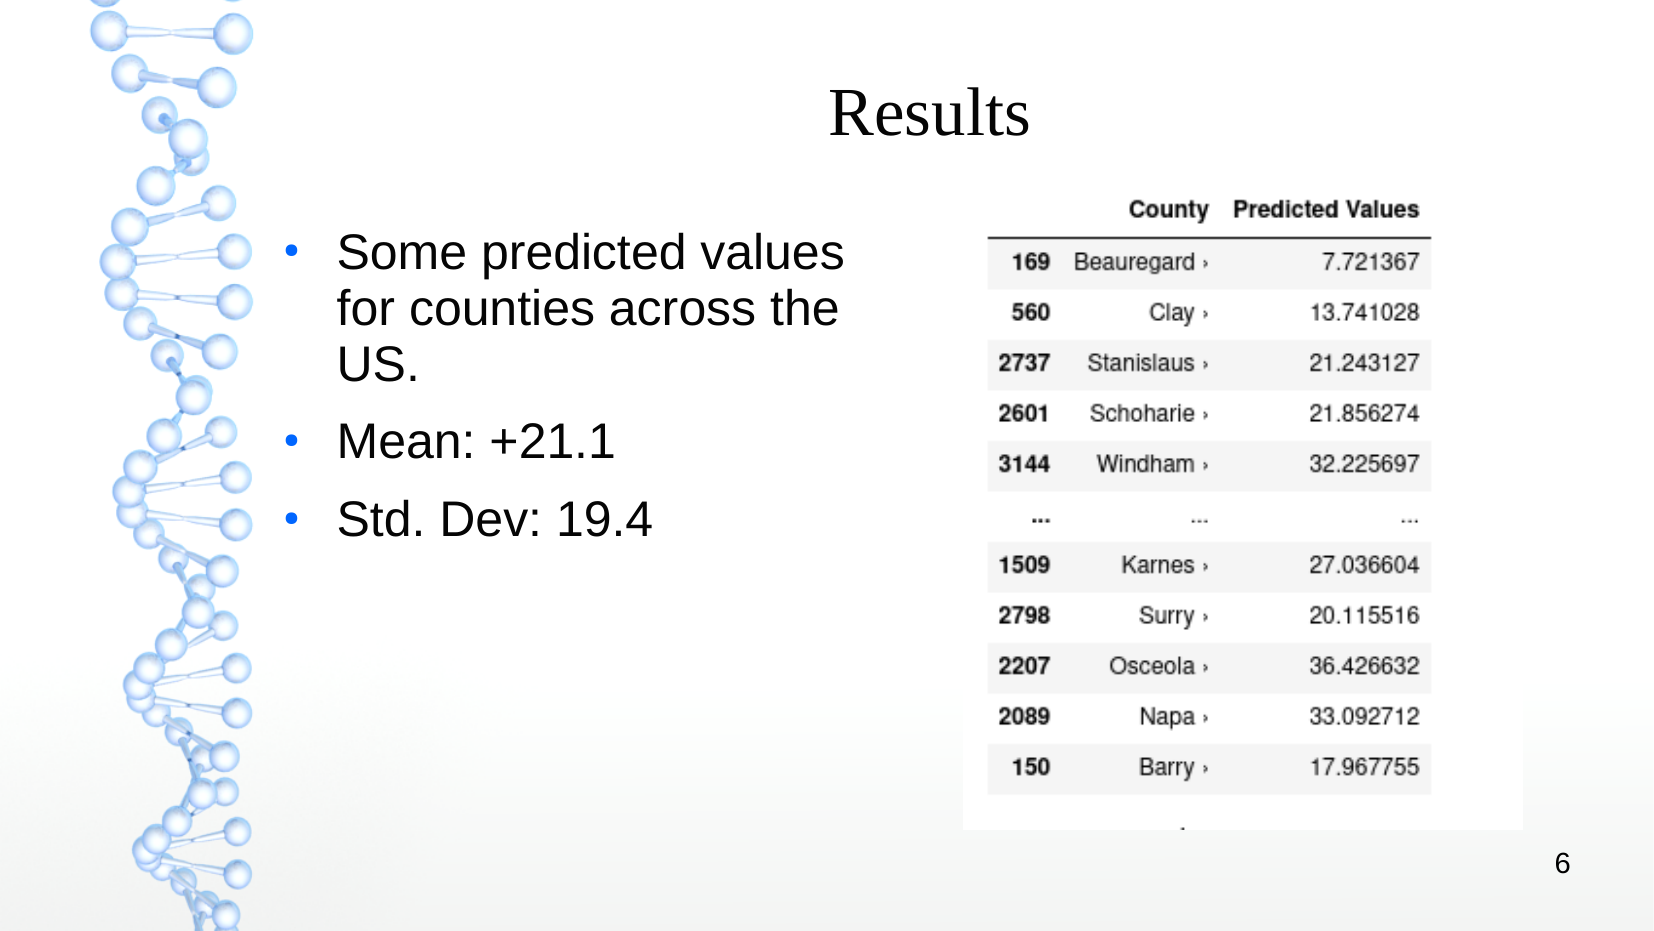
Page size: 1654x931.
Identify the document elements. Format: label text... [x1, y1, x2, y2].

list Some predicted values for counties across the US. Mean: +21.1 Std. Dev: 19.4 [265, 224, 915, 764]
picture [0, 0, 1654, 931]
title Results [265, 35, 1595, 189]
